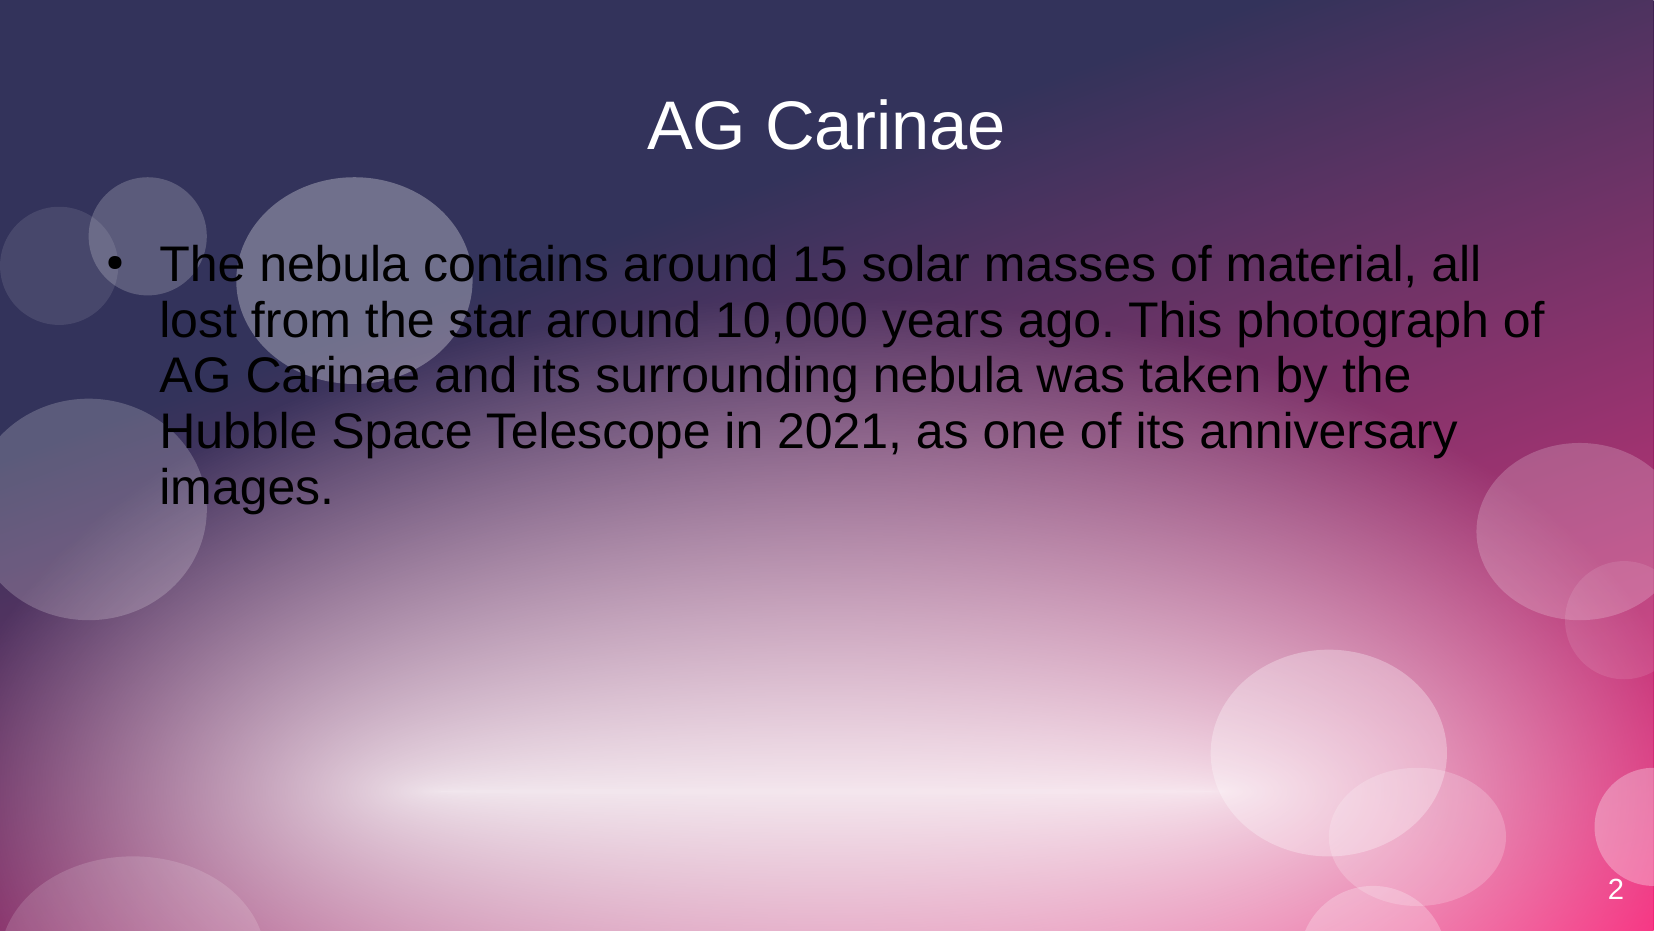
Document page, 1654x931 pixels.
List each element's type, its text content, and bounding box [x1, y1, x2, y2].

list The nebula contains around 15 solar masses of material, all lost from the star around 10,000 years ago. This photograph of AG Carinae and its surrounding nebula was taken by the Hubble Space Telescope in 2021, as one of its anniversary images. [88, 236, 1565, 827]
title AG Carinae [88, 44, 1565, 207]
